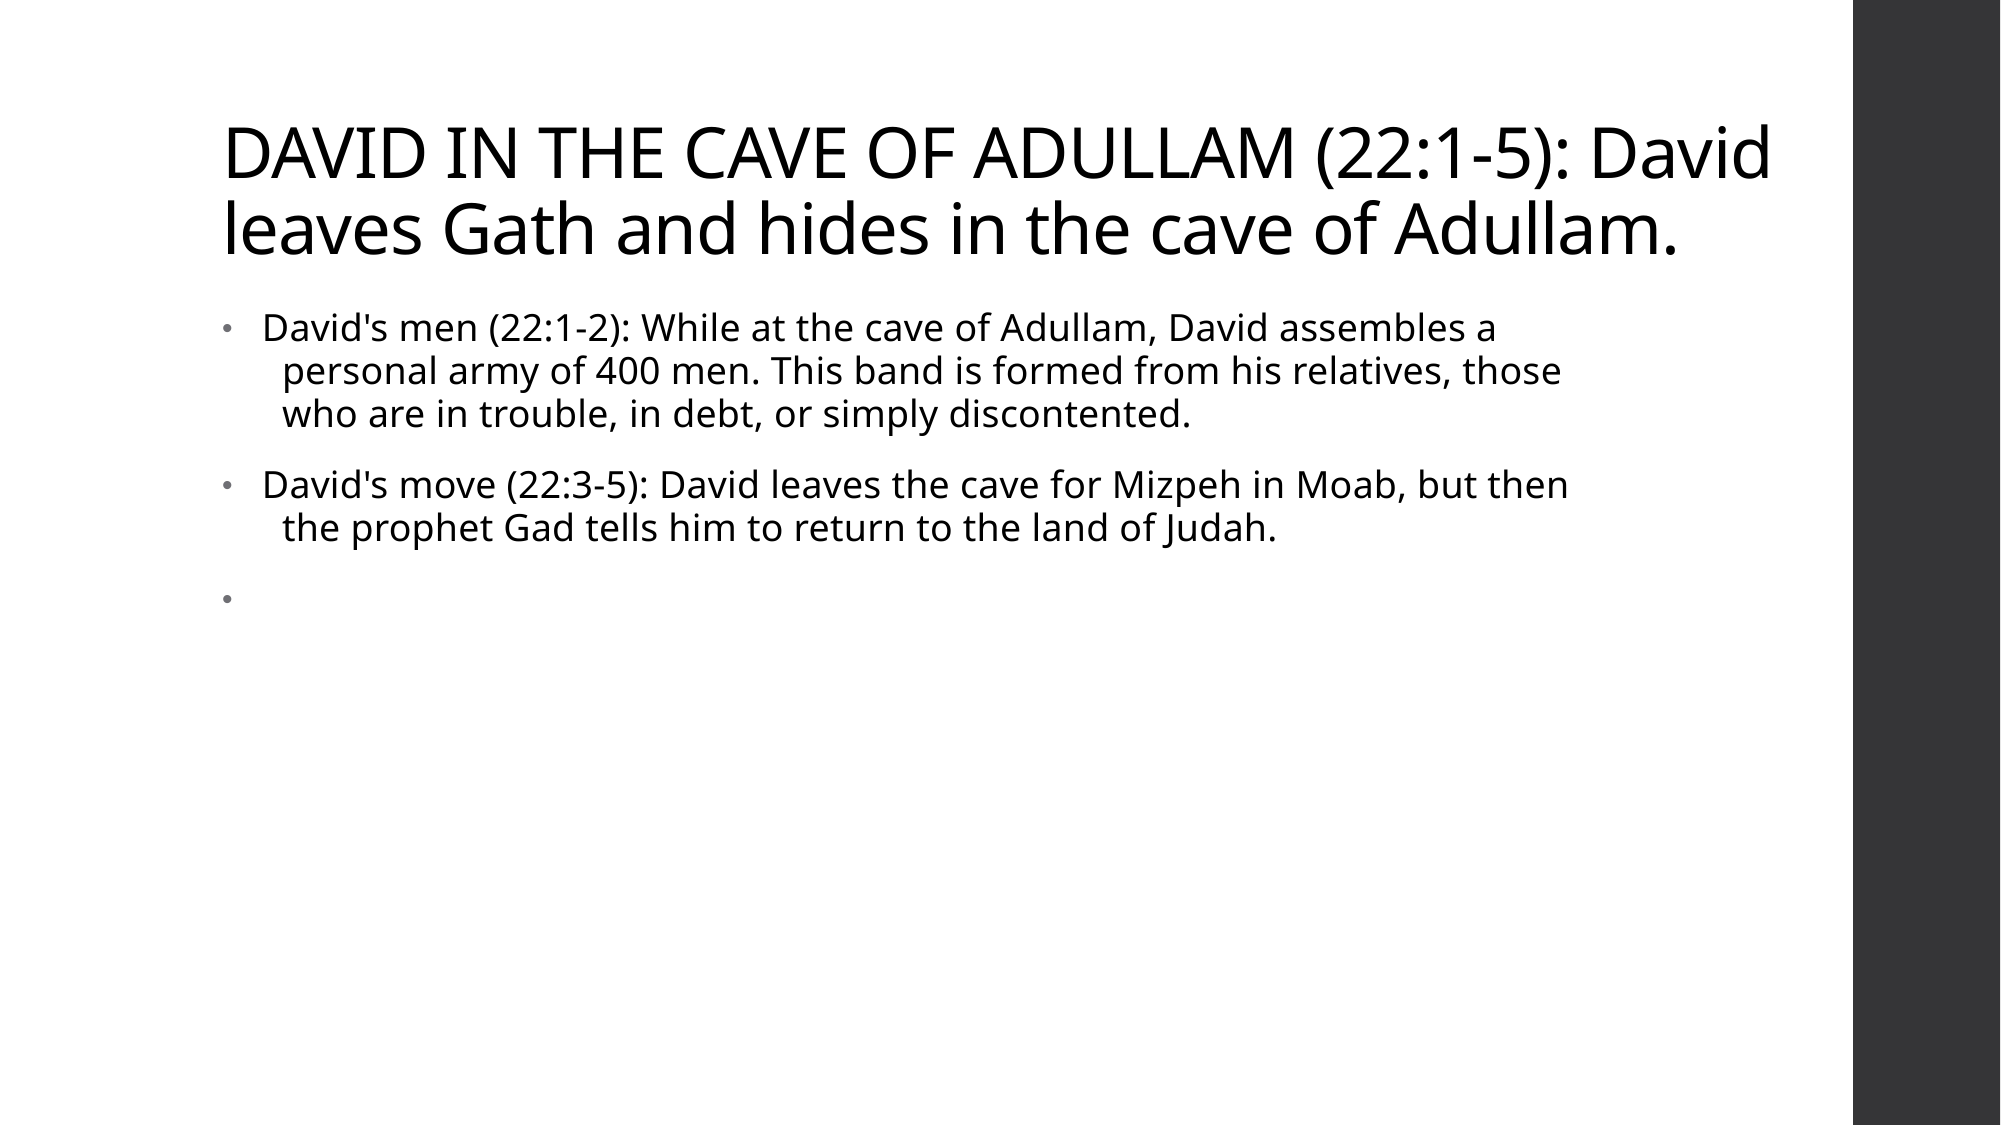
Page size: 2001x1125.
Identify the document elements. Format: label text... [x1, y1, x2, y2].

list David's men (22:1-2): While at the cave of Adullam, David assembles a personal army of 400 men. This band is formed from his relatives, those who are in trouble, in debt, or simply discontented. David's move (22:3-5): David leaves the cave for Mizpeh in Moab, but then the prophet Gad tells him to return to the land of Judah. [206, 299, 1617, 1014]
title DAVID IN THE CAVE OF ADULLAM (22:1-5): David leaves Gath and hides in the cave of Adullam. [206, 60, 1797, 278]
